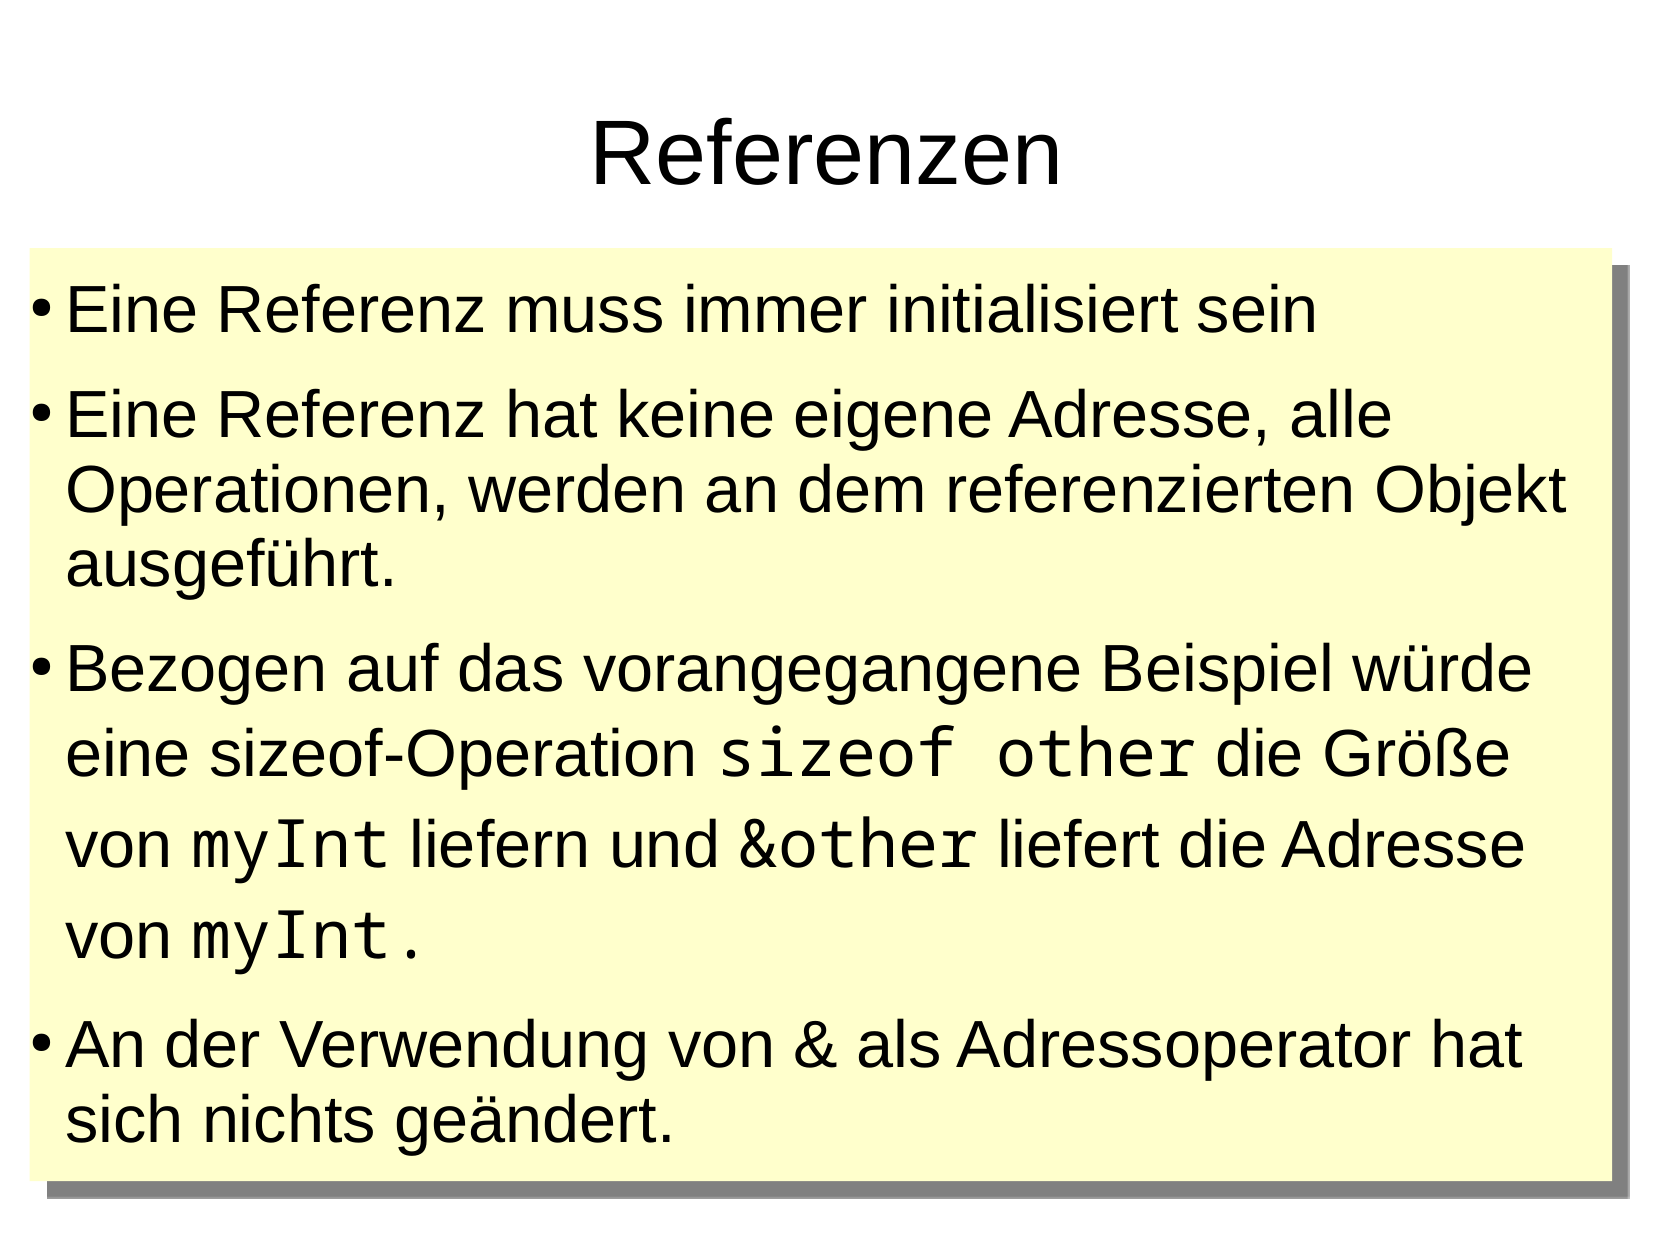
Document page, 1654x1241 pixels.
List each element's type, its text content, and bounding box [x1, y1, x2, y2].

title Referenzen [82, 49, 1571, 248]
subtitle Eine Referenz muss immer initialisiert sein Eine Referenz hat keine eigene Adresse, alle Operationen, werden an dem referenzierten Objekt ausgeführt. Bezogen auf das vorangegangene Beispiel würde eine sizeof-Operation sizeof other die Größe von myInt liefern und &other liefert die Adresse von myInt. An der Verwendung von & als Adressoperator hat sich nichts geändert. [29, 248, 1613, 1182]
